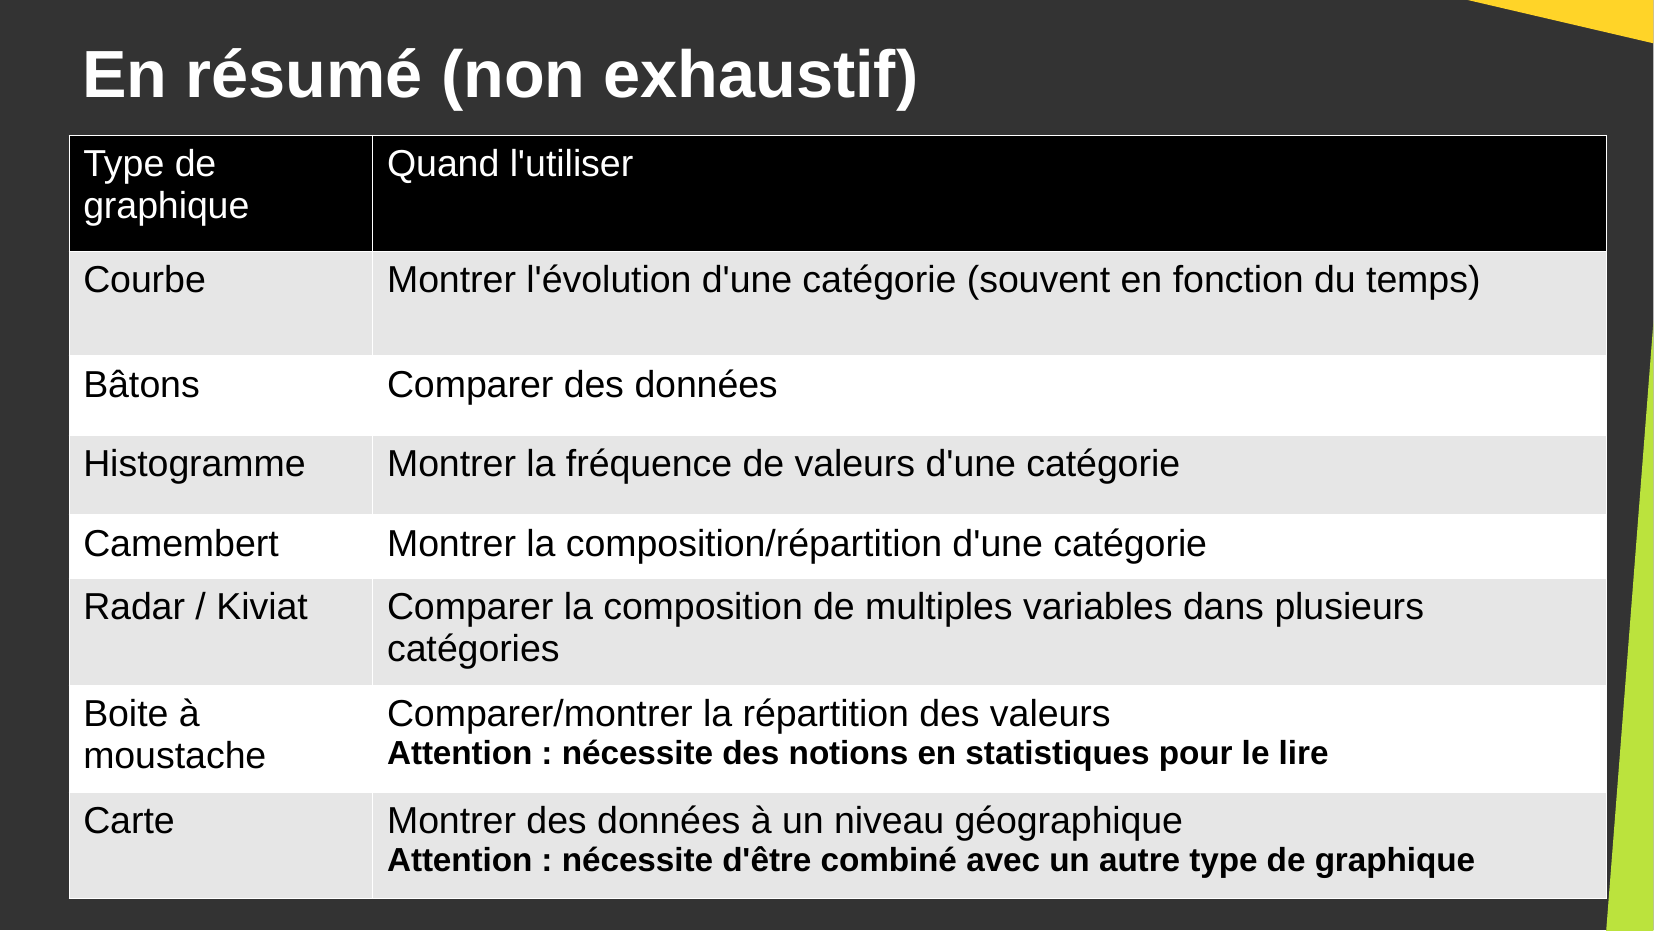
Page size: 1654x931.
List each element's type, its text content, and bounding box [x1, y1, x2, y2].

table_cell Comparer la composition de multiples variables dans plusieurs catégories [373, 579, 1606, 685]
table_cell Carte [70, 793, 372, 898]
table_cell Comparer des données [373, 356, 1606, 435]
table_cell Montrer des données à un niveau géographique Attention : nécessite d'être combiné avec un autre type de graphique [373, 793, 1606, 898]
table_cell Montrer la fréquence de valeurs d'une catégorie [373, 436, 1606, 514]
table_cell Montrer la composition/répartition d'une catégorie [373, 515, 1606, 578]
title En résumé (non exhaustif) [82, 37, 1571, 115]
table_cell Courbe [70, 252, 372, 355]
table_cell Bâtons [70, 356, 372, 435]
text_box [1606, 314, 1654, 931]
text_box [1467, 0, 1654, 44]
table_cell Comparer/montrer la répartition des valeurs Attention : nécessite des notions en statistiques pour le lire [373, 686, 1606, 792]
table_cell Radar / Kiviat [70, 579, 372, 685]
table_cell Boite à moustache [70, 686, 372, 792]
table_header Type de graphique [70, 136, 372, 251]
table_cell Camembert [70, 515, 372, 578]
table_cell Montrer l'évolution d'une catégorie (souvent en fonction du temps) [373, 252, 1606, 355]
table_cell Histogramme [70, 436, 372, 514]
table_header Quand l'utiliser [373, 136, 1606, 251]
